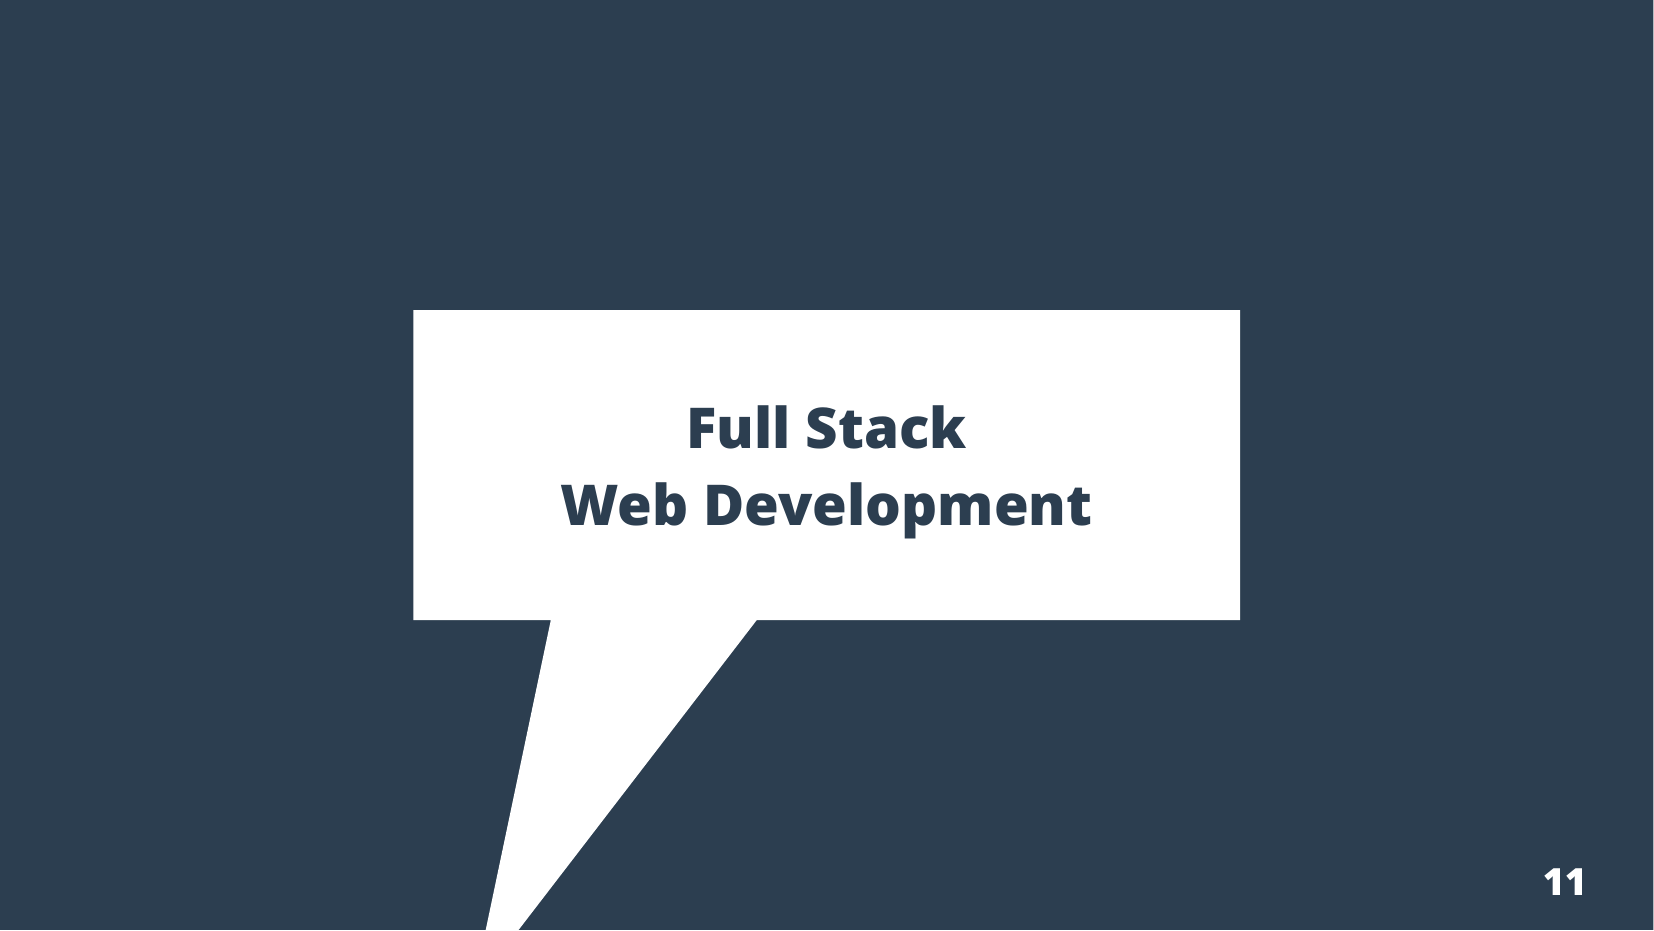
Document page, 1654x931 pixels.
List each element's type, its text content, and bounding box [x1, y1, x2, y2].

title Full Stack Web Development [442, 332, 1211, 598]
